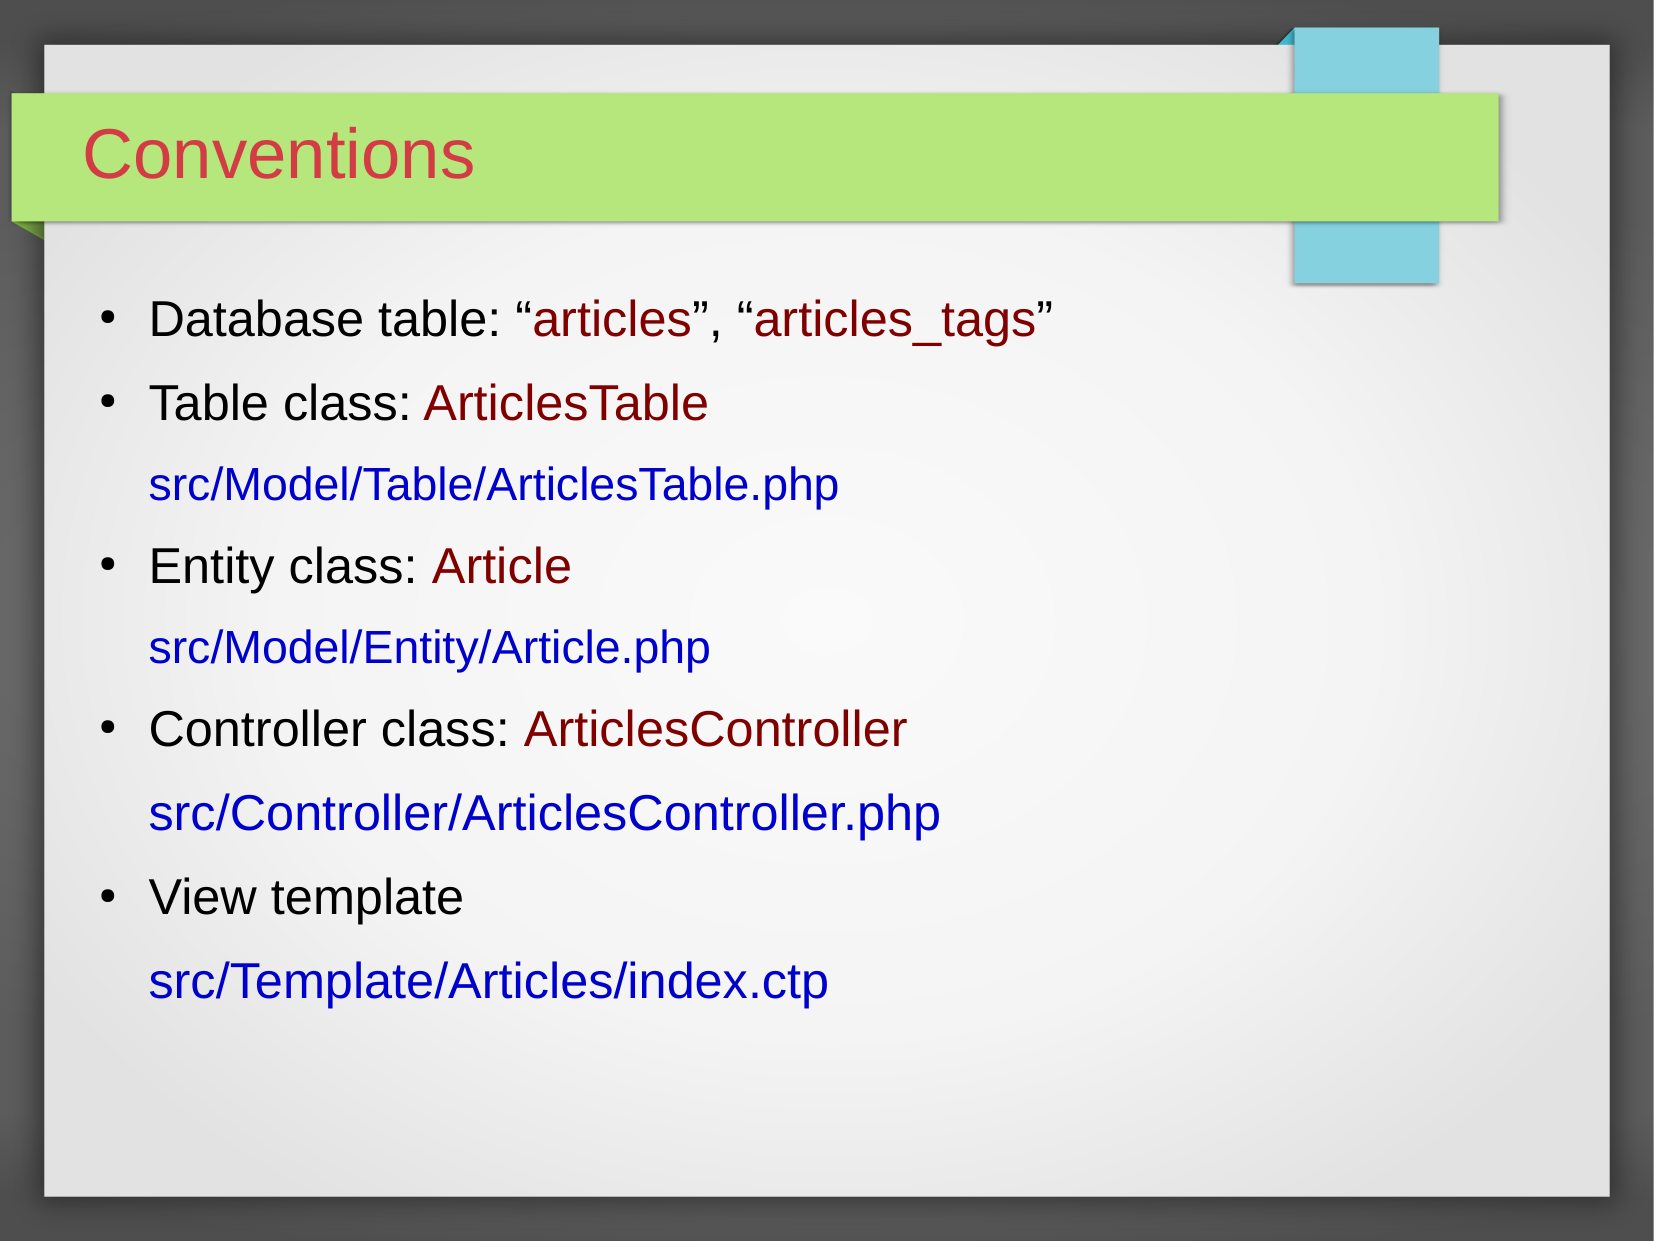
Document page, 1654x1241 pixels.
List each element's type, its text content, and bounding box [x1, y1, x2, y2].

title Conventions [82, 94, 1264, 213]
picture [0, 0, 1654, 1241]
list Database table: “articles”, “articles_tags” Table class: ArticlesTable src/Model/Table/ArticlesTable.php Entity class: Article src/Model/Entity/Article.php Controller class: ArticlesController src/Controller/ArticlesController.php View template src/Template/Articles/index.ctp [82, 290, 1571, 1010]
